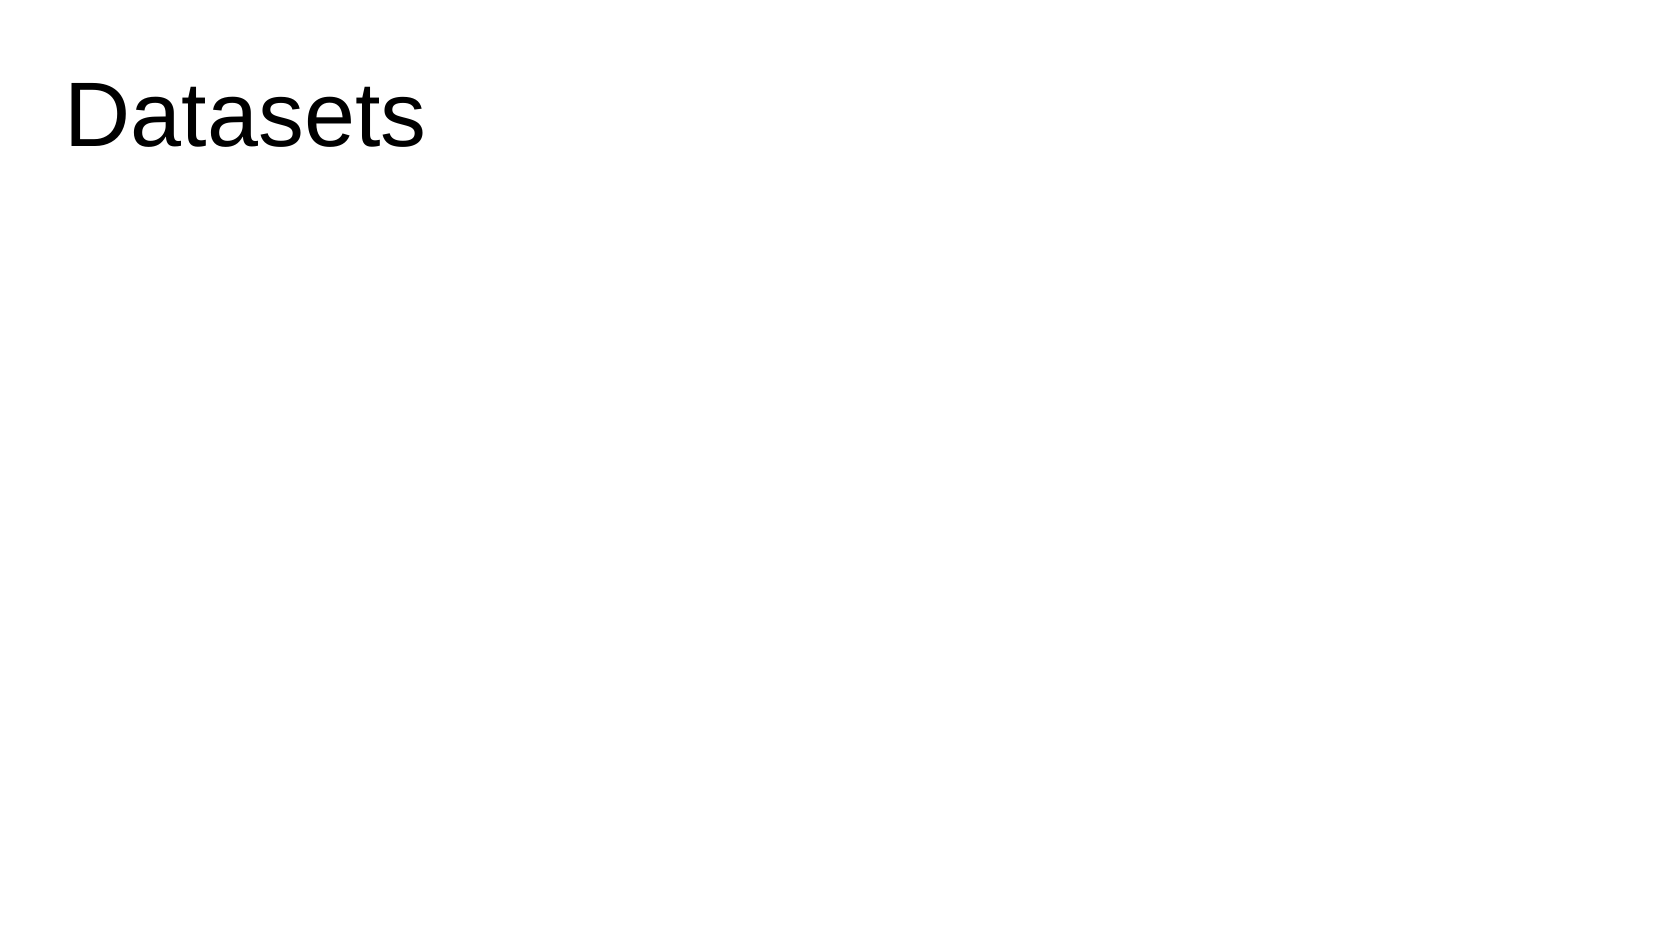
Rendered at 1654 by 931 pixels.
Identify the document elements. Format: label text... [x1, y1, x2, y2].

title Datasets [4, 37, 488, 193]
